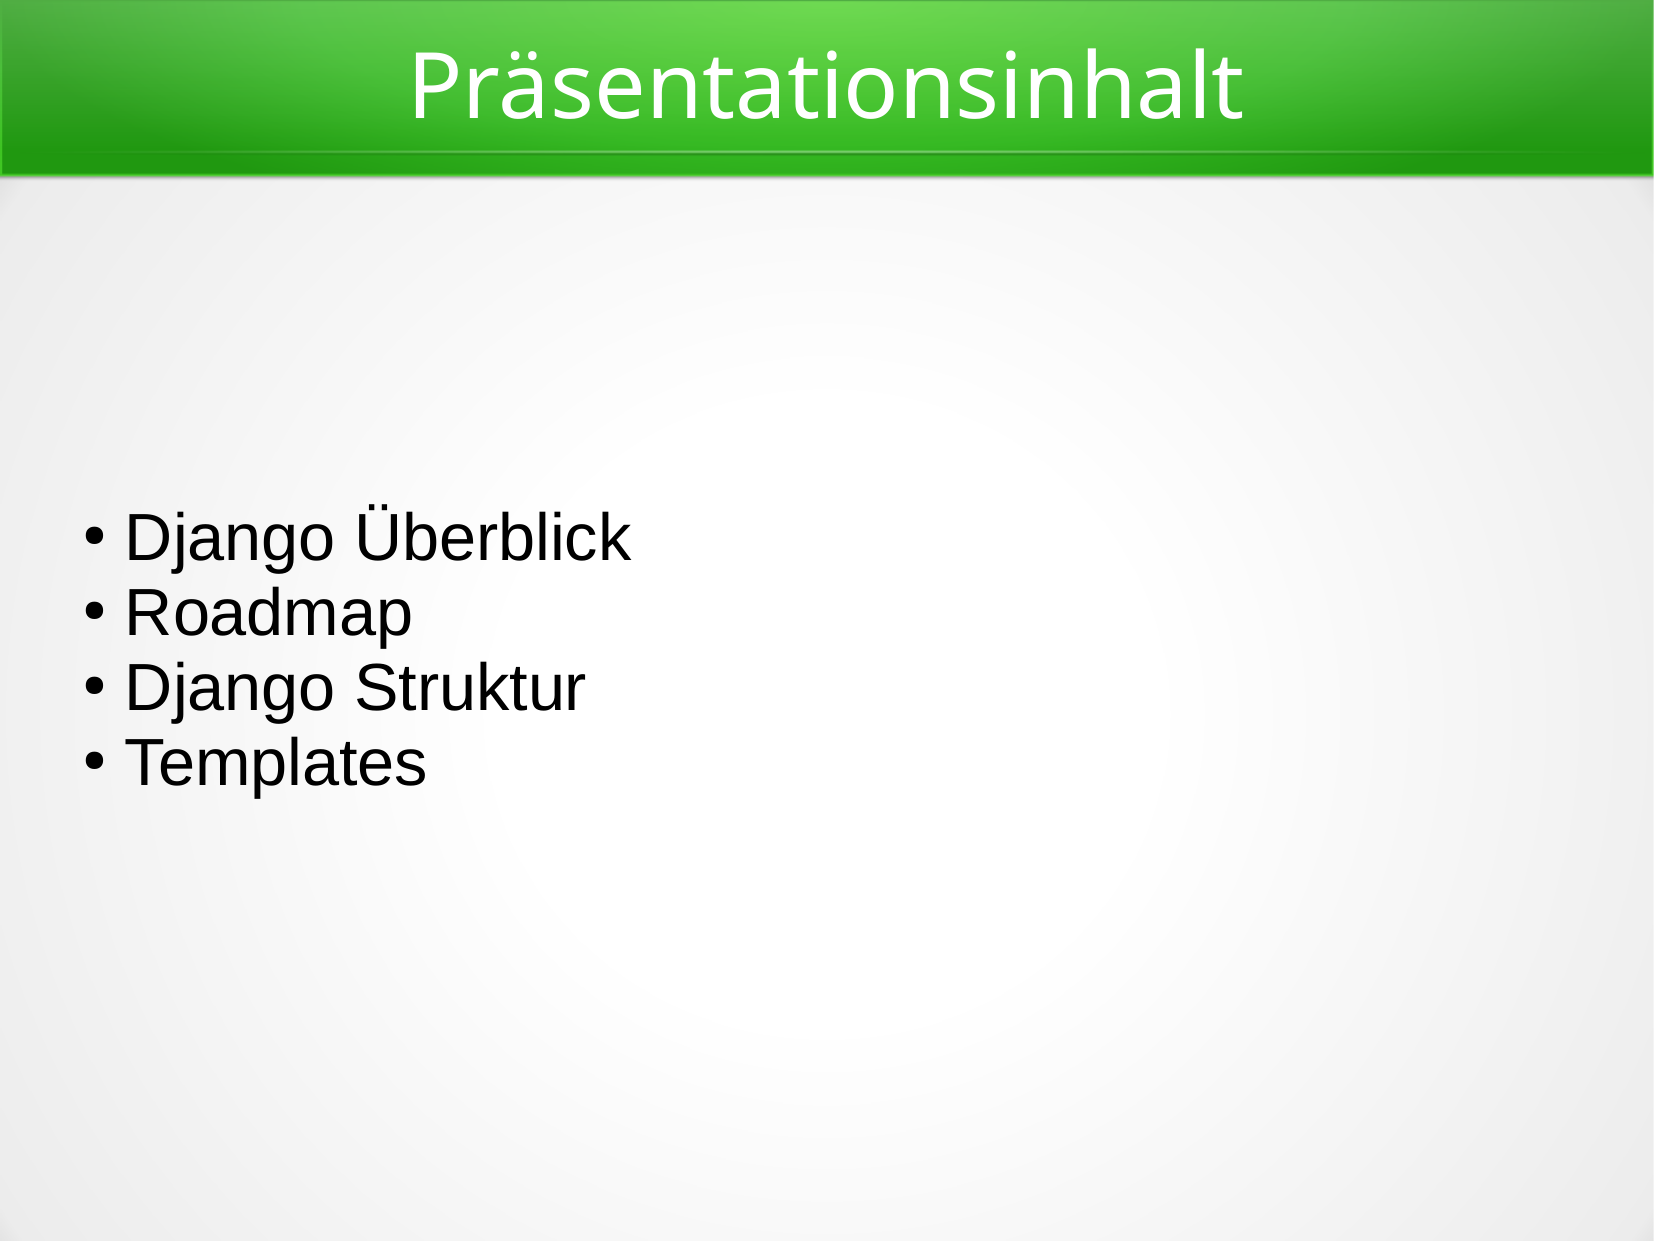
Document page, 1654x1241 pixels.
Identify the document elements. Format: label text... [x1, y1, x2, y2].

title Präsentationsinhalt [82, 11, 1571, 154]
subtitle Django Überblick Roadmap Django Struktur Templates [82, 290, 1571, 1010]
picture [0, 0, 1654, 1241]
